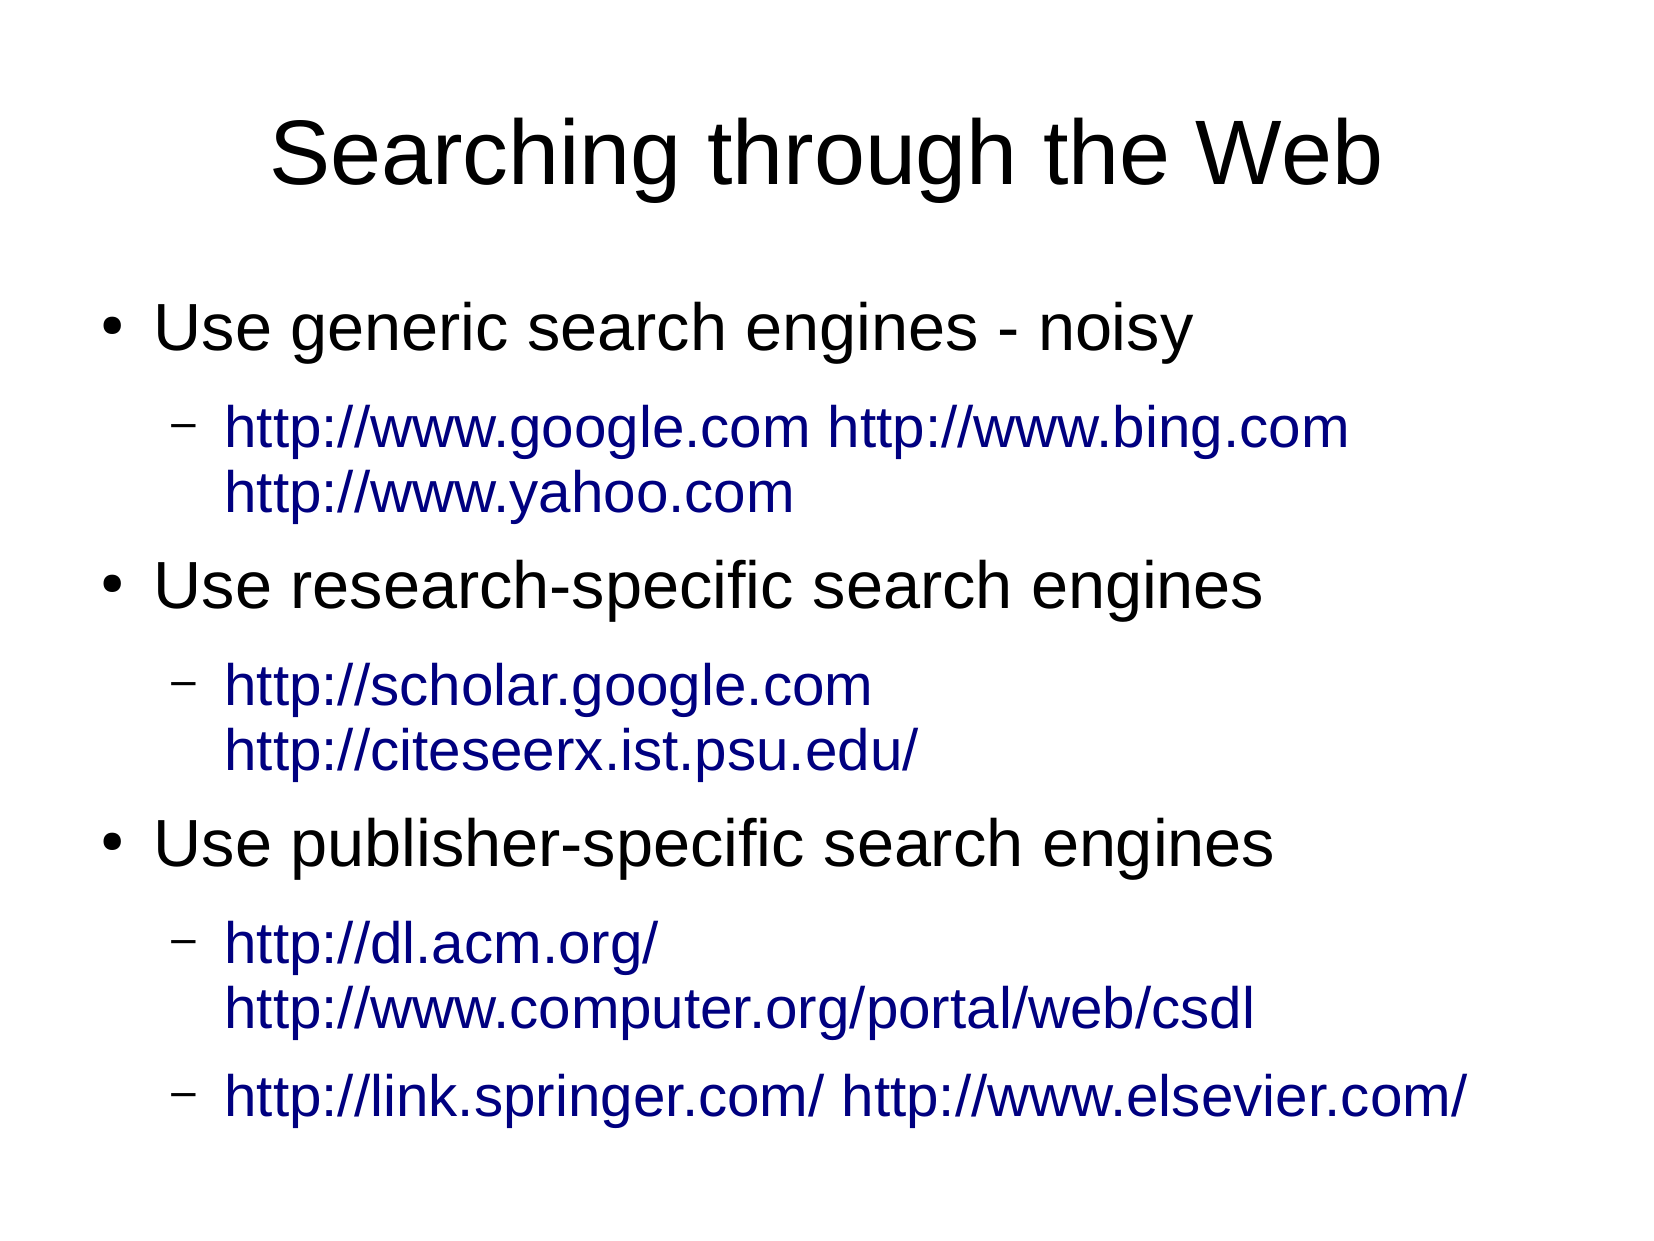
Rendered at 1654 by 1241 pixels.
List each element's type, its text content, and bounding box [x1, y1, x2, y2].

title Searching through the Web [82, 49, 1571, 257]
list Use generic search engines - noisy http://www.google.com http://www.bing.comhttp://www.yahoo.com Use research-specific search engines http://scholar.google.comhttp://citeseerx.ist.psu.edu/ Use publisher-specific search engines http://dl.acm.org/http://www.computer.org/portal/web/csdl http://link.springer.com/ http://www.elsevier.com/ [82, 290, 1538, 1217]
